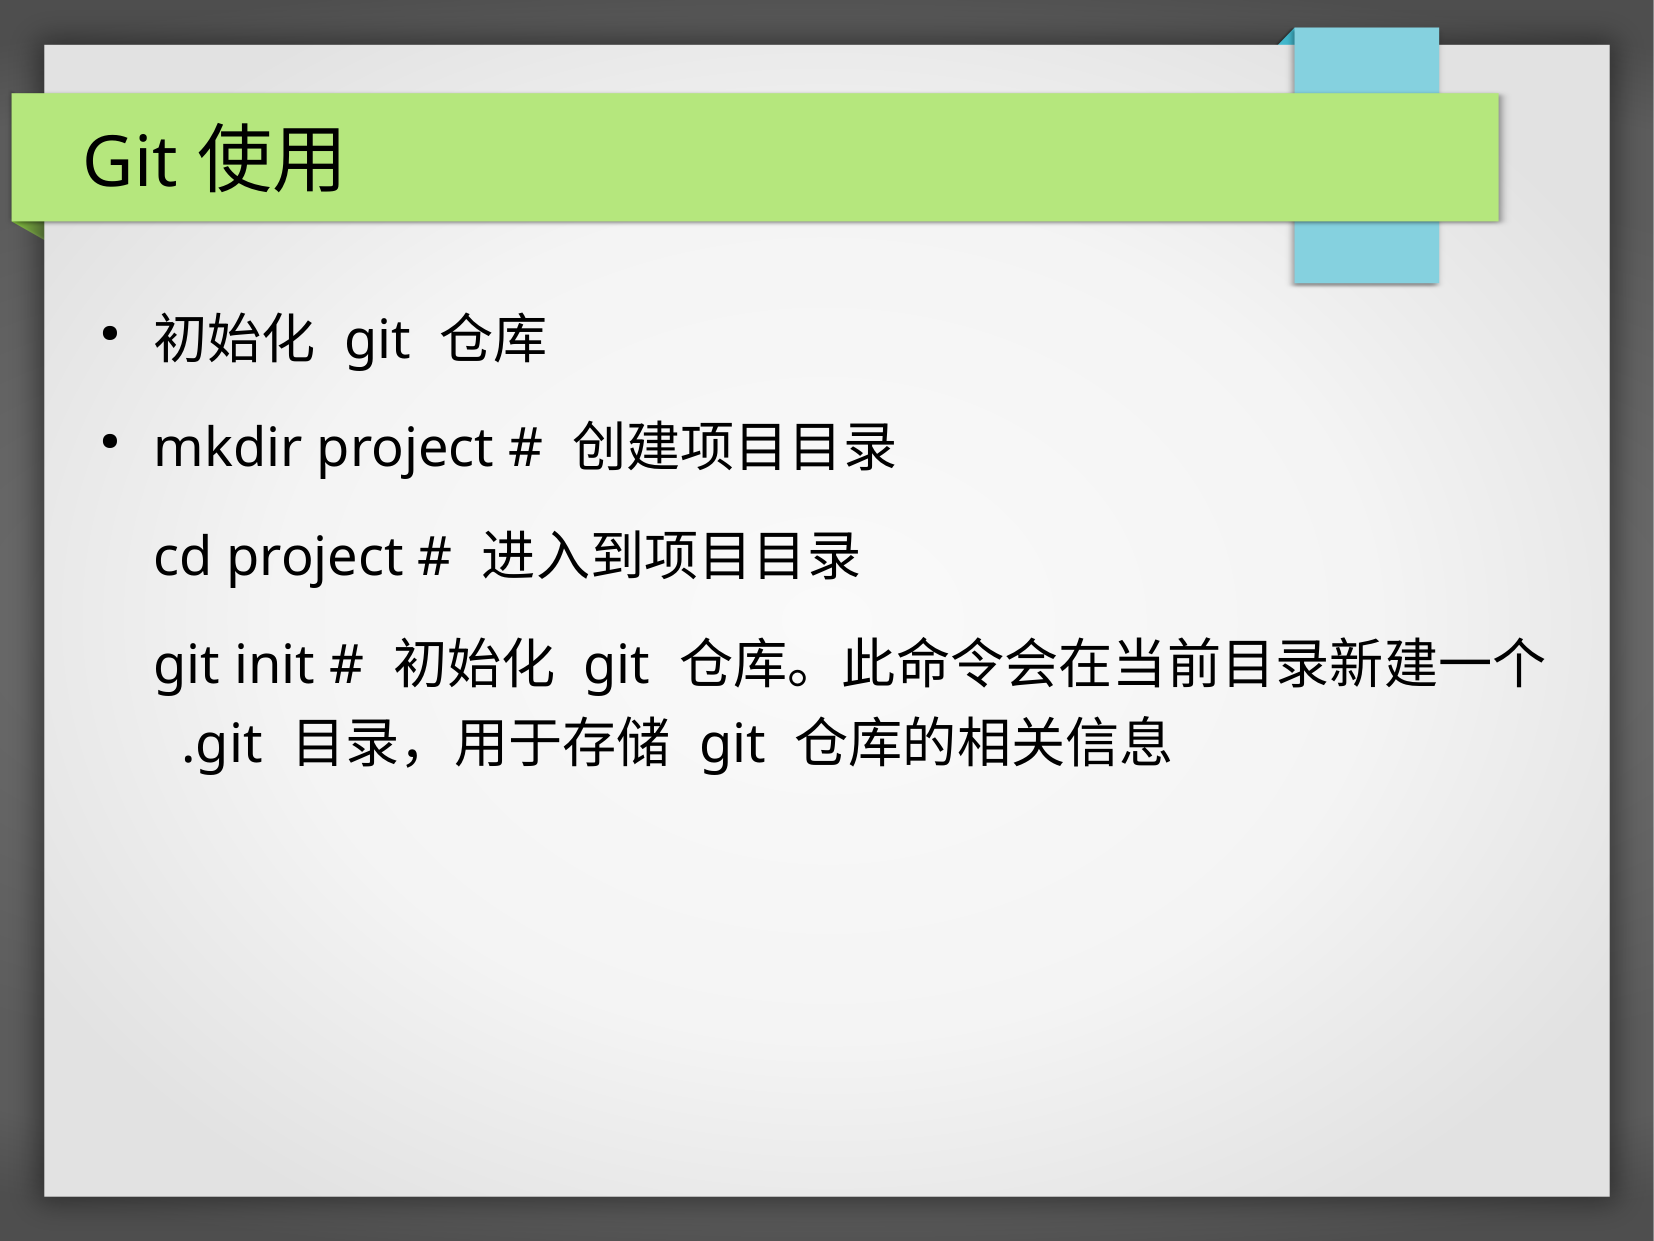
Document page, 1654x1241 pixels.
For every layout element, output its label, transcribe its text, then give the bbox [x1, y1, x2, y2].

title Git使用 [82, 94, 1264, 213]
list 初始化 git 仓库 mkdir project # 创建项目目录 cd project # 进入到项目目录 git init # 初始化 git 仓库。此命令会在当前目录新建一个 .git 目录，用于存储 git 仓库的相关信息 [82, 295, 1571, 1015]
picture [0, 0, 1654, 1241]
